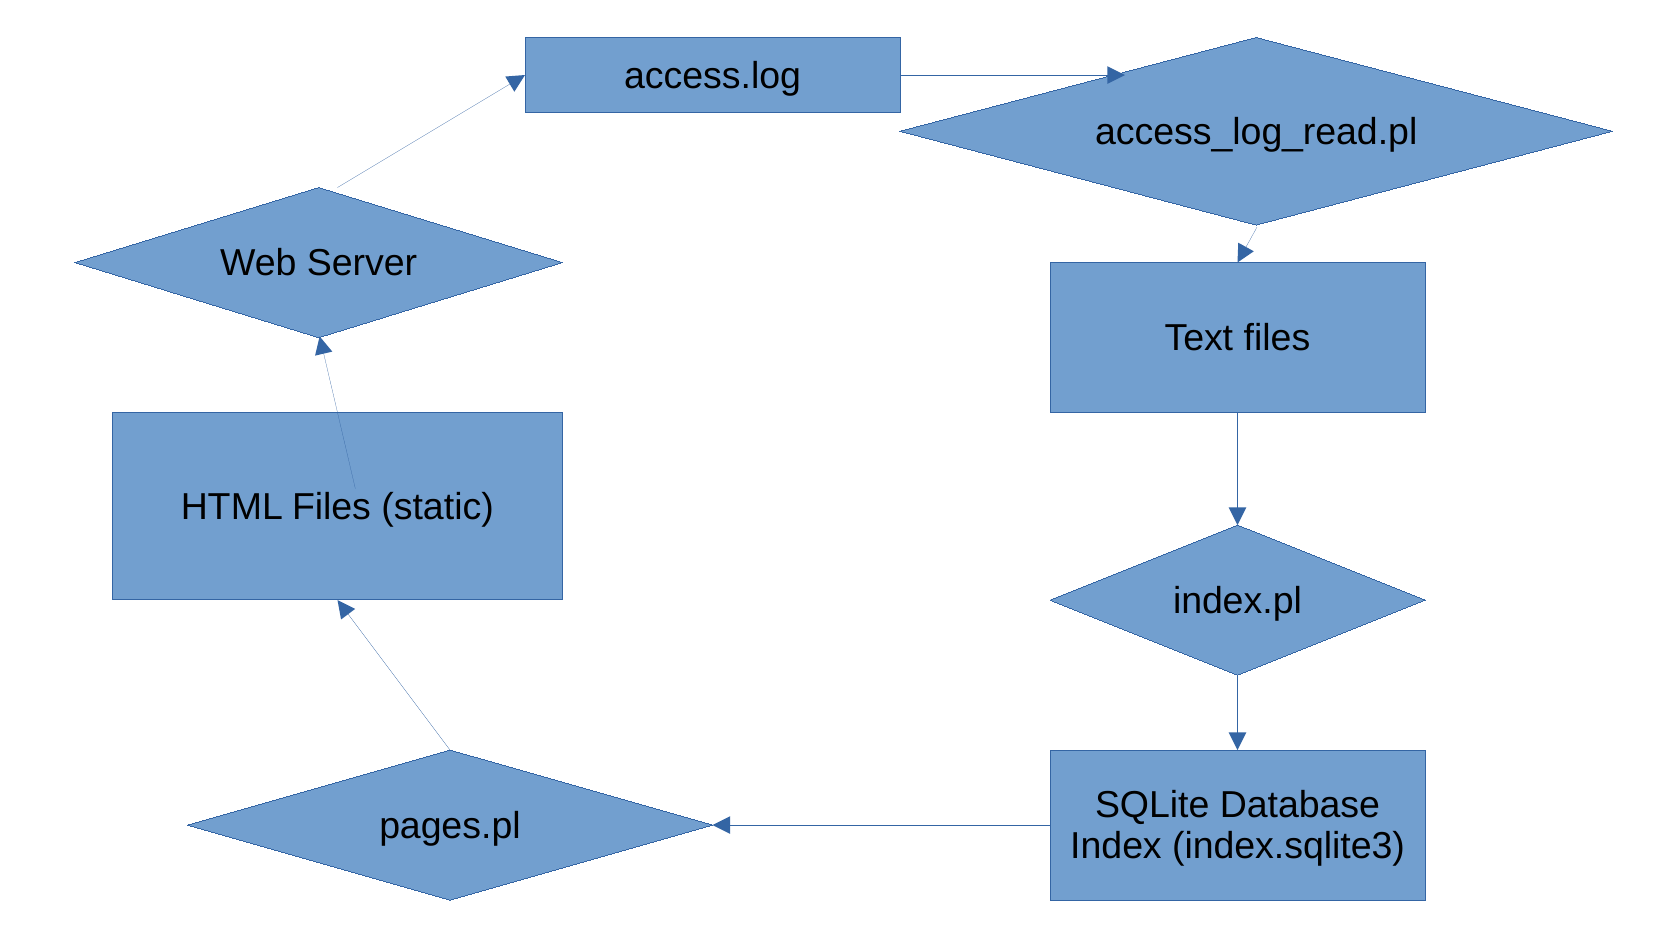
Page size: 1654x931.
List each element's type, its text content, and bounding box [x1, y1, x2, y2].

text_box Text files [1050, 262, 1426, 413]
text_box access_log_read.pl [899, 37, 1613, 226]
text_box HTML Files (static) [112, 412, 563, 600]
text_box index.pl [1050, 525, 1426, 675]
text_box access.log [525, 37, 901, 113]
text_box SQLite Database Index (index.sqlite3) [1050, 750, 1426, 901]
text_box pages.pl [187, 750, 712, 901]
text_box Web Server [74, 187, 563, 338]
